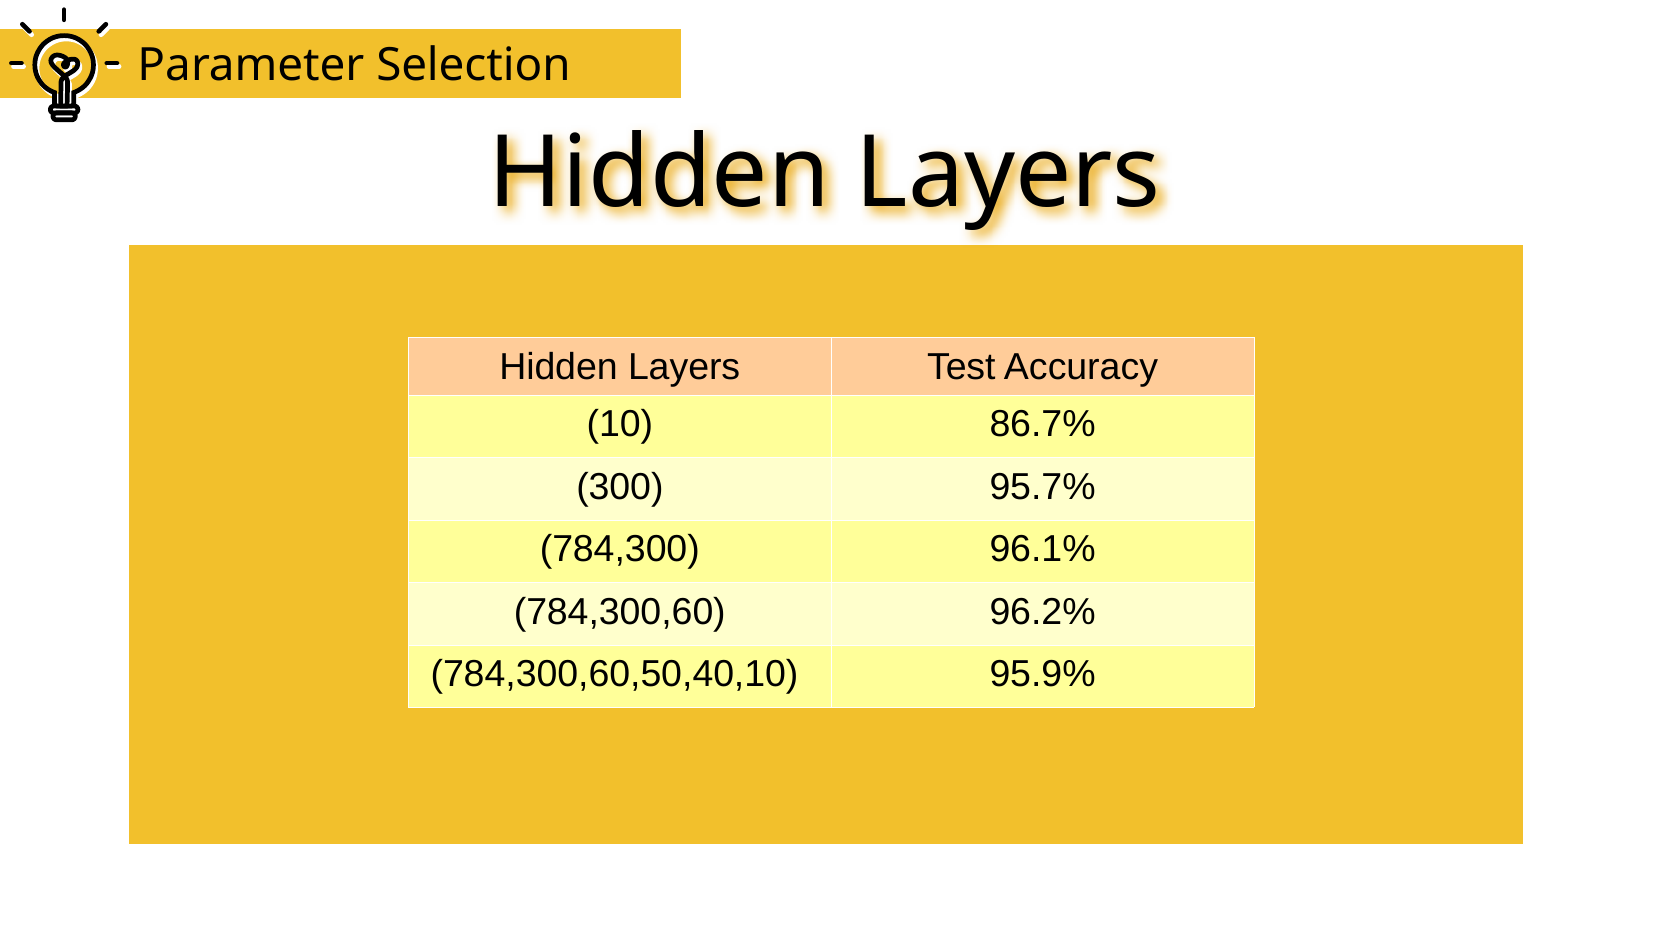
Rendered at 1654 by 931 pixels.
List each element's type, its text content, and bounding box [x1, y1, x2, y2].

table_cell (10) [409, 396, 831, 457]
table_cell (300) [409, 458, 831, 520]
table_cell 96.1% [832, 521, 1254, 582]
title Hidden Layers [150, 14, 1501, 322]
table_cell 95.7% [832, 458, 1254, 520]
table_header Hidden Layers [409, 338, 831, 395]
title Parameter Selection [137, 22, 584, 102]
table_cell (784,300,60) [409, 583, 831, 645]
table_cell 96.2% [832, 583, 1254, 645]
table_cell (784,300,60,50,40,10) [409, 646, 831, 707]
table_cell (784,300) [409, 521, 831, 582]
table_header Test Accuracy [832, 338, 1254, 395]
table_cell 95.9% [832, 646, 1254, 707]
table_cell 86.7% [832, 396, 1254, 457]
